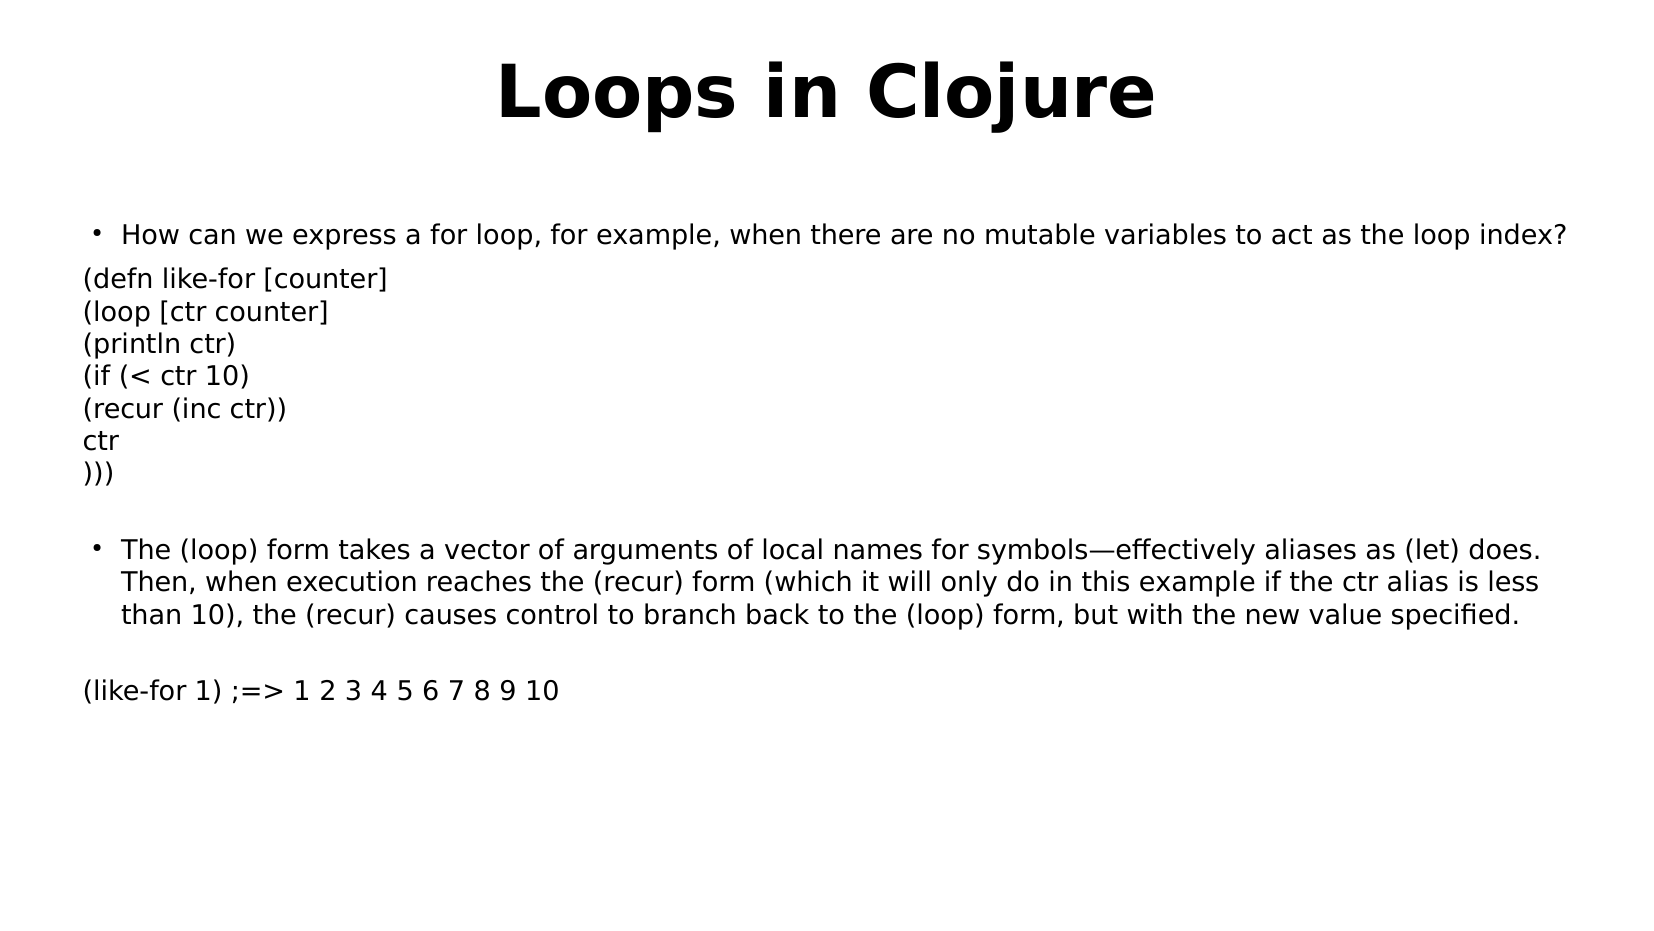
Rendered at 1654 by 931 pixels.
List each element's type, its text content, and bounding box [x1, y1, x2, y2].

title Loops in Clojure [82, 37, 1571, 147]
list How can we express a for loop, for example, when there are no mutable variables to act as the loop index? (defn like-for [counter] (loop [ctr counter] (println ctr) (if (< ctr 10) (recur (inc ctr)) ctr ))) The (loop) form takes a vector of arguments of local names for symbols—effectively aliases as (let) does. Then, when execution reaches the (recur) form (which it will only do in this example if the ctr alias is less than 10), the (recur) causes control to branch back to the (loop) form, but with the new value specified. (like-for 1) ;=> 1 2 3 4 5 6 7 8 9 10 [82, 217, 1571, 758]
